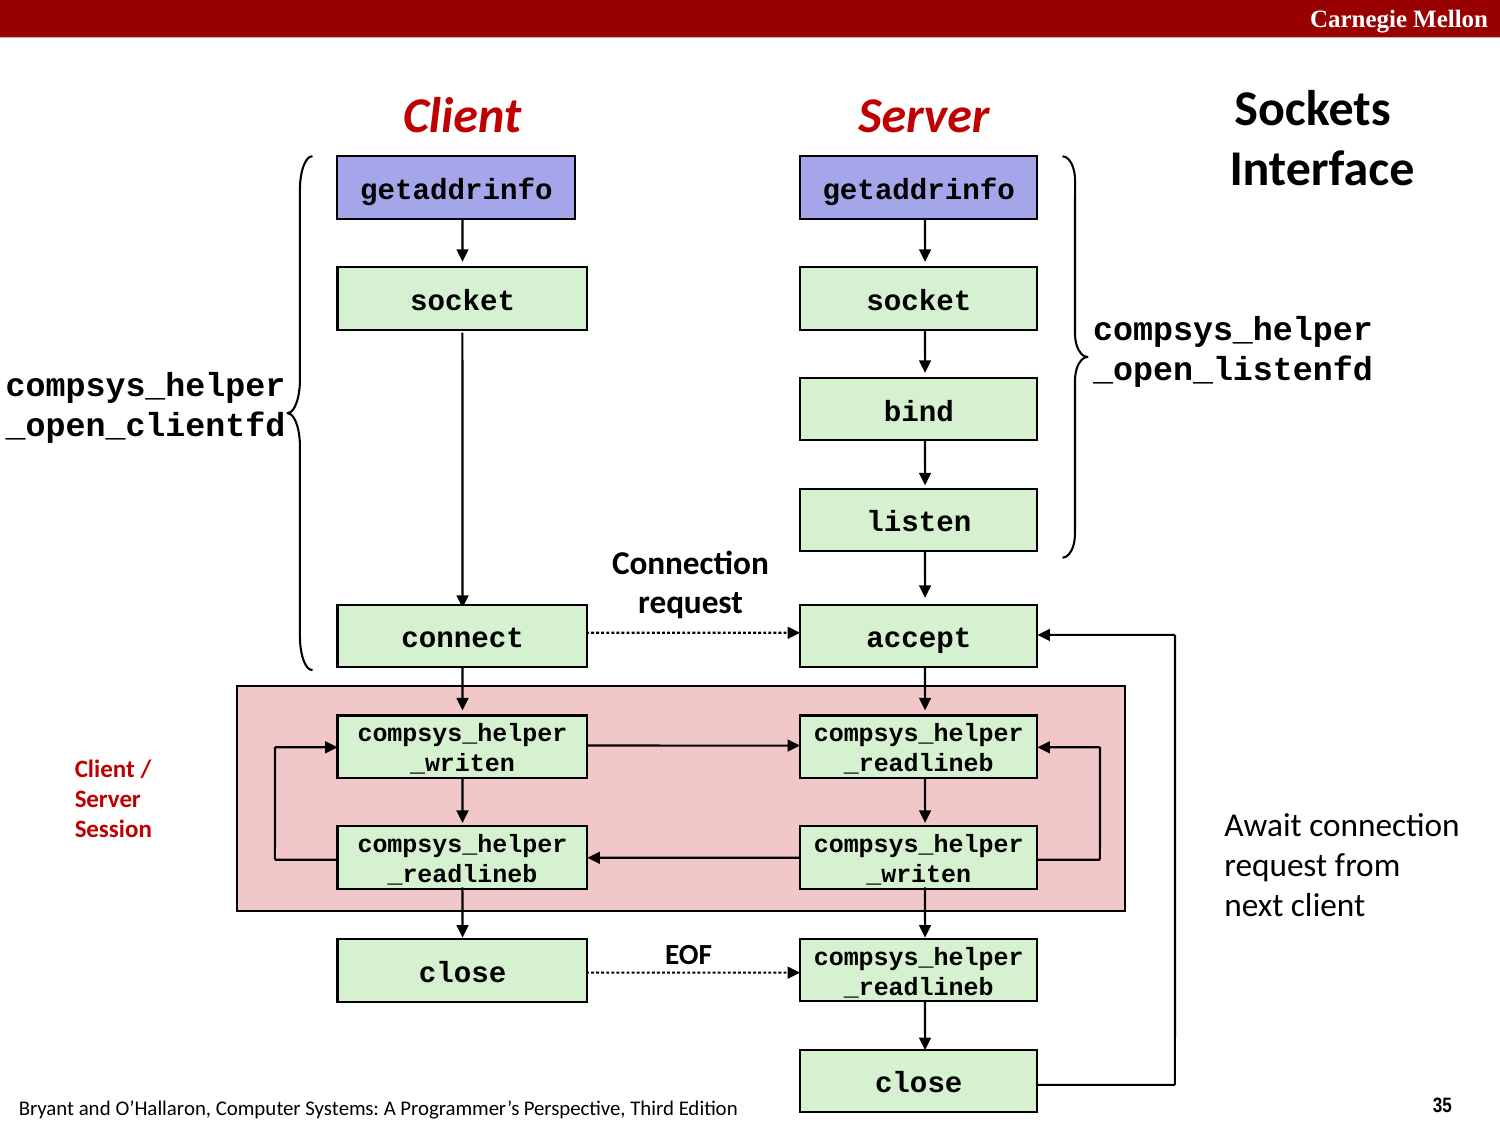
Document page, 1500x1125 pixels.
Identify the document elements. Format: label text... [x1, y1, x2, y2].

text_box EOF [650, 927, 728, 978]
text_box bind [799, 378, 1038, 441]
text_box compsys_helper _open_listenfd [1078, 300, 1389, 395]
text_box compsys_helper _open_clientfd [0, 355, 301, 451]
text_box [464, 859, 923, 911]
text_box compsys_helper _writen [799, 826, 1038, 889]
text_box getaddrinfo [337, 156, 575, 219]
text_box compsys_helper _writen [337, 715, 588, 778]
title Sockets Interface [1137, 37, 1488, 234]
text_box compsys_helper _readlineb [799, 715, 1038, 778]
text_box getaddrinfo [799, 156, 1038, 219]
text_box Await connection request from next client [1209, 796, 1475, 931]
text_box socket [337, 267, 588, 330]
text_box socket [799, 267, 1038, 330]
text_box connect [337, 604, 588, 668]
text_box Client / Server Session [59, 745, 213, 850]
text_box compsys_helper _readlineb [337, 826, 588, 889]
text_box compsys_helper _readlineb [799, 938, 1038, 1002]
text_box close [799, 1049, 1038, 1113]
text_box Connection request [597, 533, 785, 629]
text_box [276, 747, 1098, 858]
text_box listen [799, 488, 1038, 552]
text_box Client [388, 74, 537, 150]
text_box close [337, 939, 588, 1002]
text_box [237, 685, 1125, 911]
text_box Server [843, 74, 1005, 150]
text_box accept [799, 604, 1038, 668]
